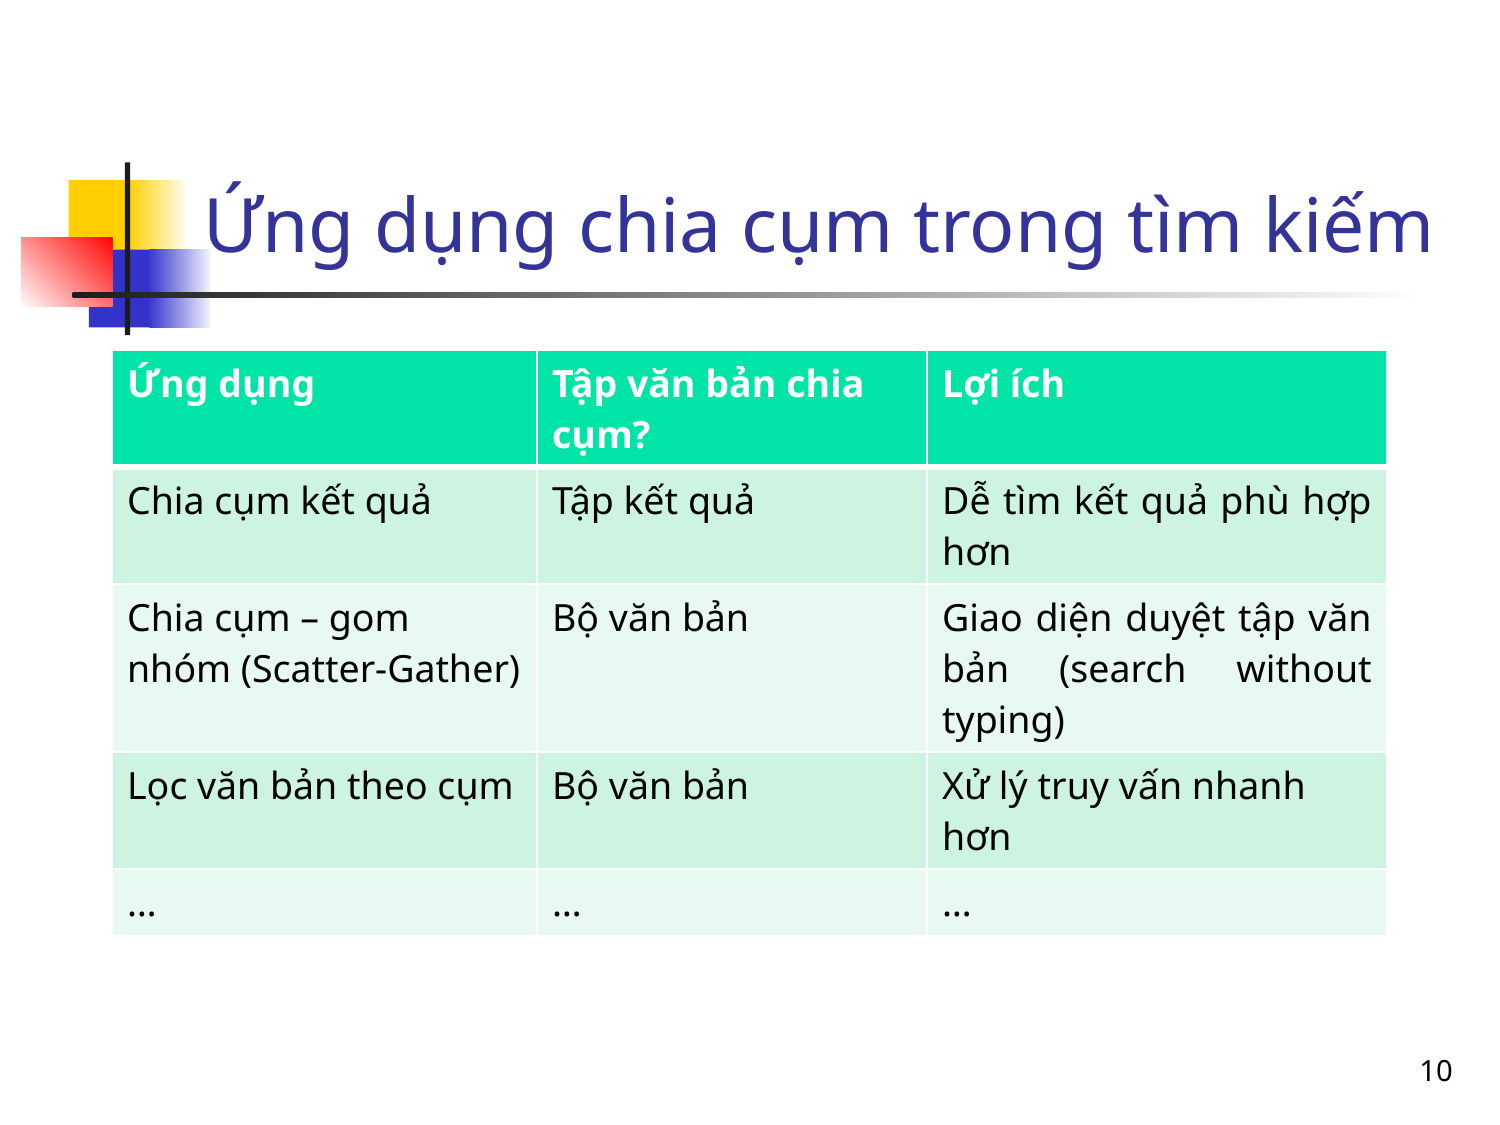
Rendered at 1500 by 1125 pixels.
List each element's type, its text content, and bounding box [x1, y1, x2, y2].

table_cell Tập kết quả [538, 470, 926, 583]
table_cell Bộ văn bản [538, 753, 926, 868]
table_header Ứng dụng [113, 351, 536, 464]
table_cell … [538, 870, 926, 935]
table_cell Dễ tìm kết quả phù hợp hơn [928, 470, 1386, 583]
table_cell Lọc văn bản theo cụm [113, 753, 536, 868]
table_cell … [113, 870, 536, 935]
table_cell Chia cụm – gom nhóm (Scatter-Gather) [113, 585, 536, 751]
slide_number <number> [1155, 1024, 1468, 1100]
table_cell Bộ văn bản [538, 585, 926, 751]
table_cell … [928, 870, 1386, 935]
table_header Tập văn bản chia cụm? [538, 351, 926, 464]
table_cell Chia cụm kết quả [113, 470, 536, 583]
title Ứng dụng chia cụm trong tìm kiếm [188, 35, 1468, 275]
table_header Lợi ích [928, 351, 1386, 464]
table_cell Xử lý truy vấn nhanh hơn [928, 753, 1386, 868]
table_cell Giao diện duyệt tập văn bản (search without typing) [928, 585, 1386, 751]
